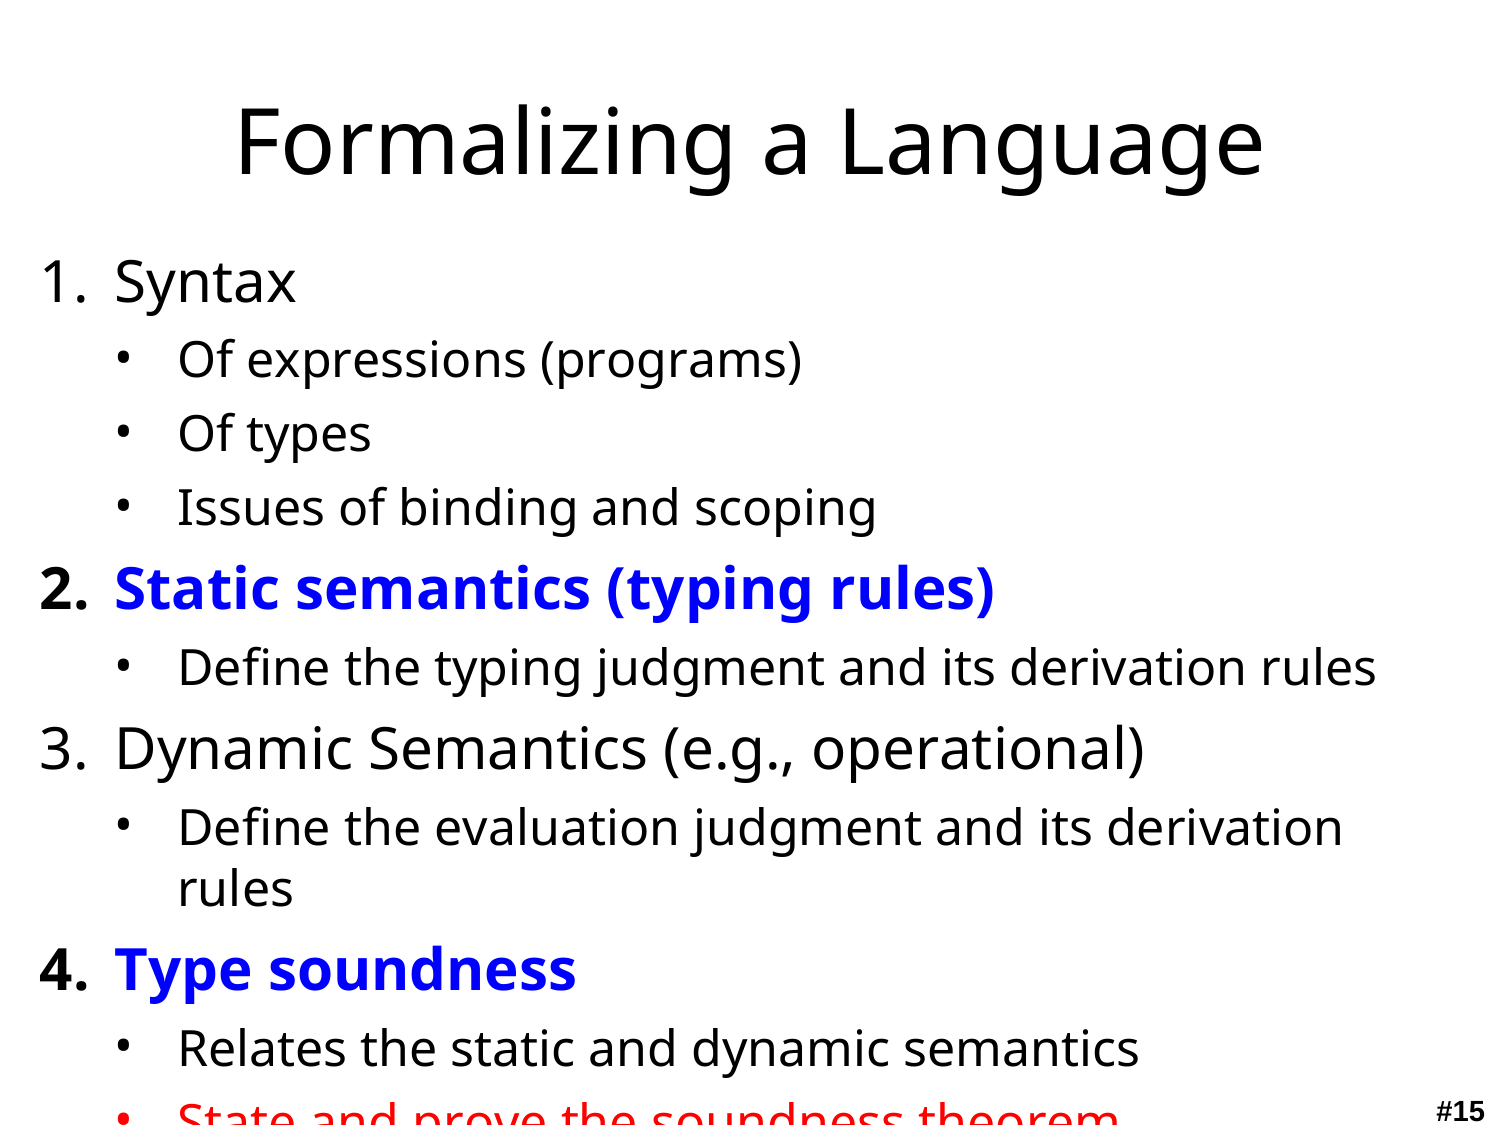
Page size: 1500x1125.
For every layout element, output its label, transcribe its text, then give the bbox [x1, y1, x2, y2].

title Formalizing a Language [24, 45, 1476, 233]
list Syntax Of expressions (programs) Of types Issues of binding and scoping Static semantics (typing rules) Define the typing judgment and its derivation rules Dynamic Semantics (e.g., operational) Define the evaluation judgment and its derivation rules Type soundness Relates the static and dynamic semantics State and prove the soundness theorem [24, 237, 1476, 1075]
